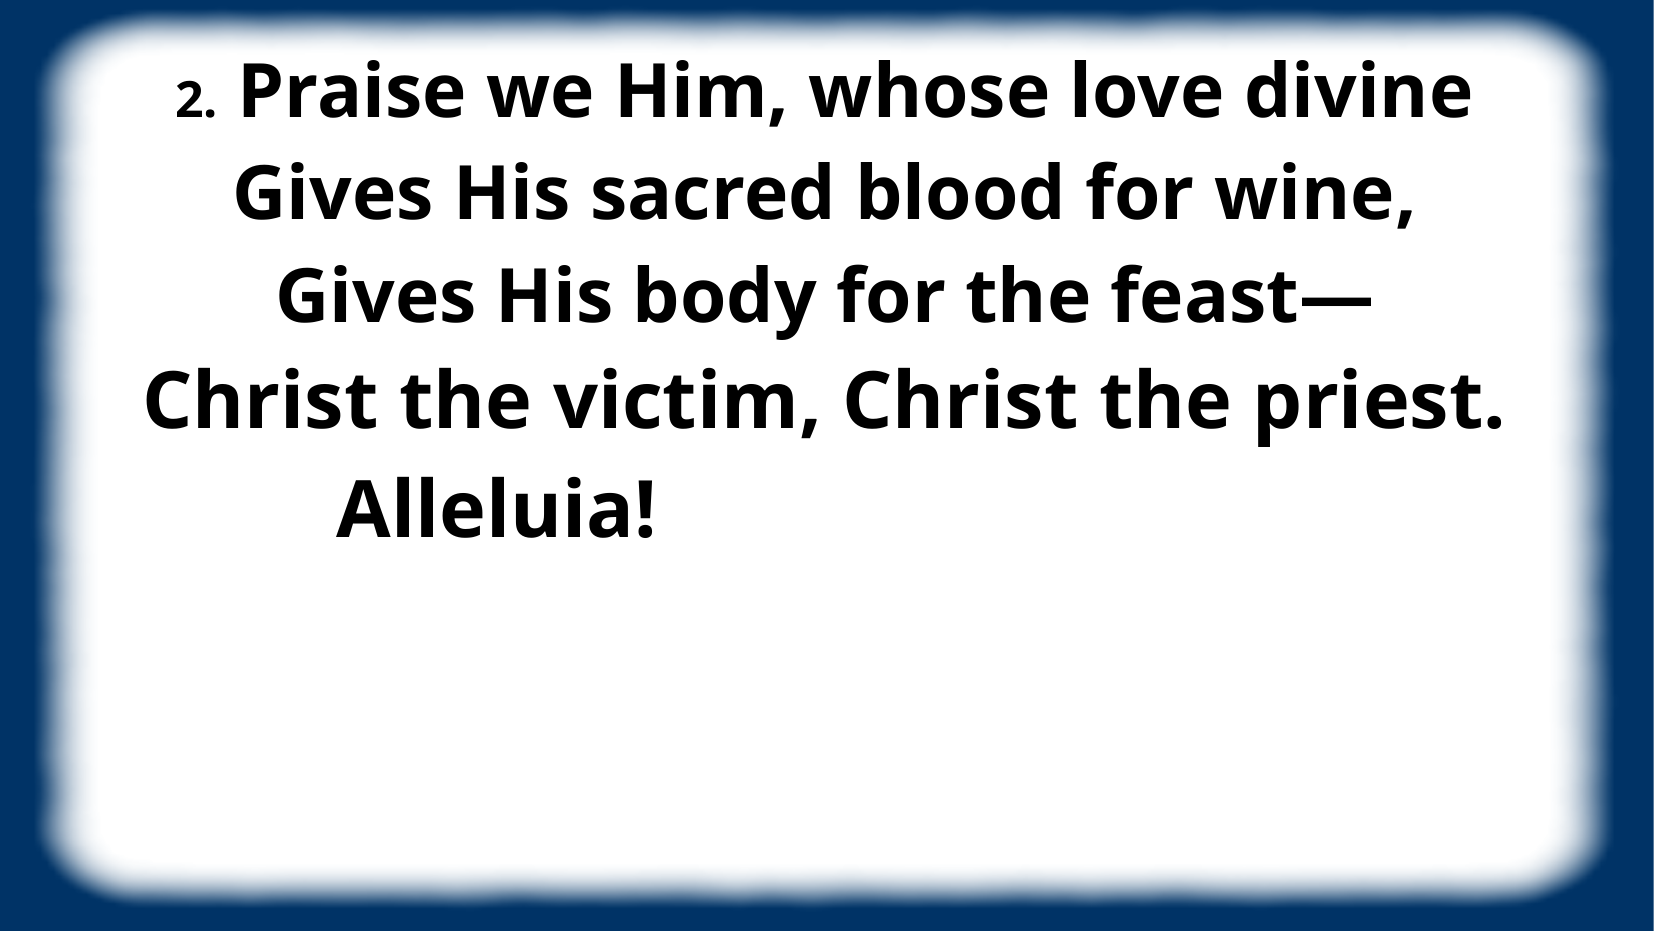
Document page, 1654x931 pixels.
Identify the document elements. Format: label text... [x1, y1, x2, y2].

picture [0, 0, 1654, 931]
text_box 2. Praise we Him, whose love divine Gives His sacred blood for wine, Gives His body for the feast— Christ the victim, Christ the priest. Alleluia! [75, 30, 1576, 556]
